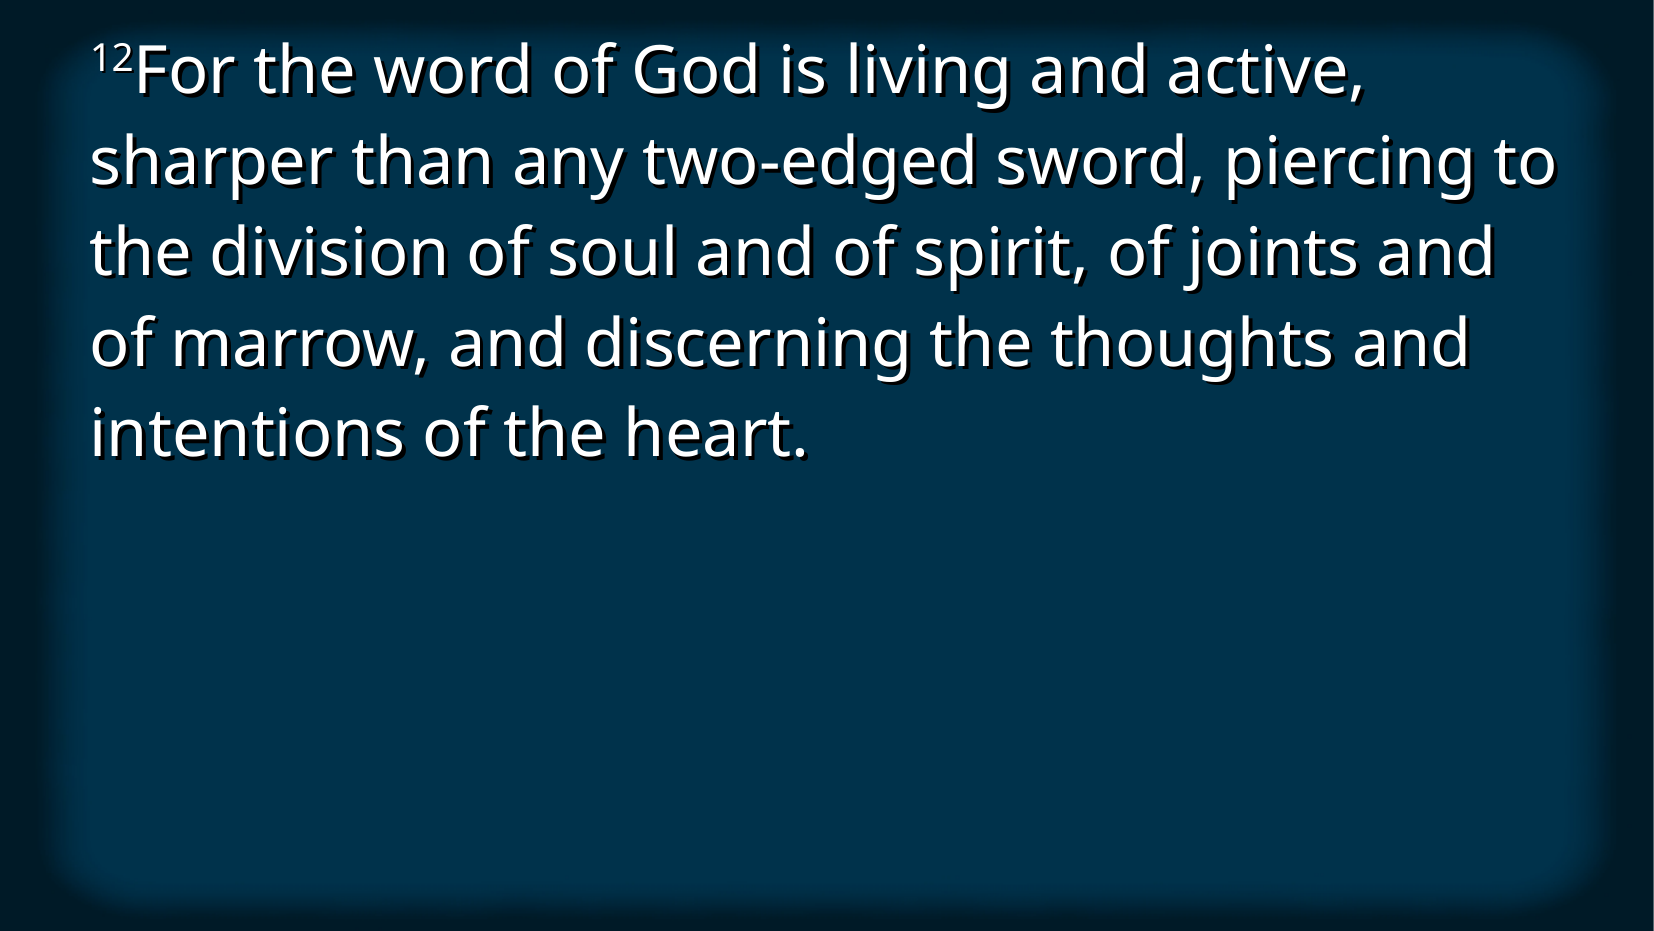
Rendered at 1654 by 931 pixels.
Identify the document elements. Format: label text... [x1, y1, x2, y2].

text_box 12For the word of God is living and active, sharper than any two-edged sword, piercing to the division of soul and of spirit, of joints and of marrow, and discerning the thoughts and intentions of the heart. [75, 15, 1576, 474]
picture [0, 0, 1654, 931]
